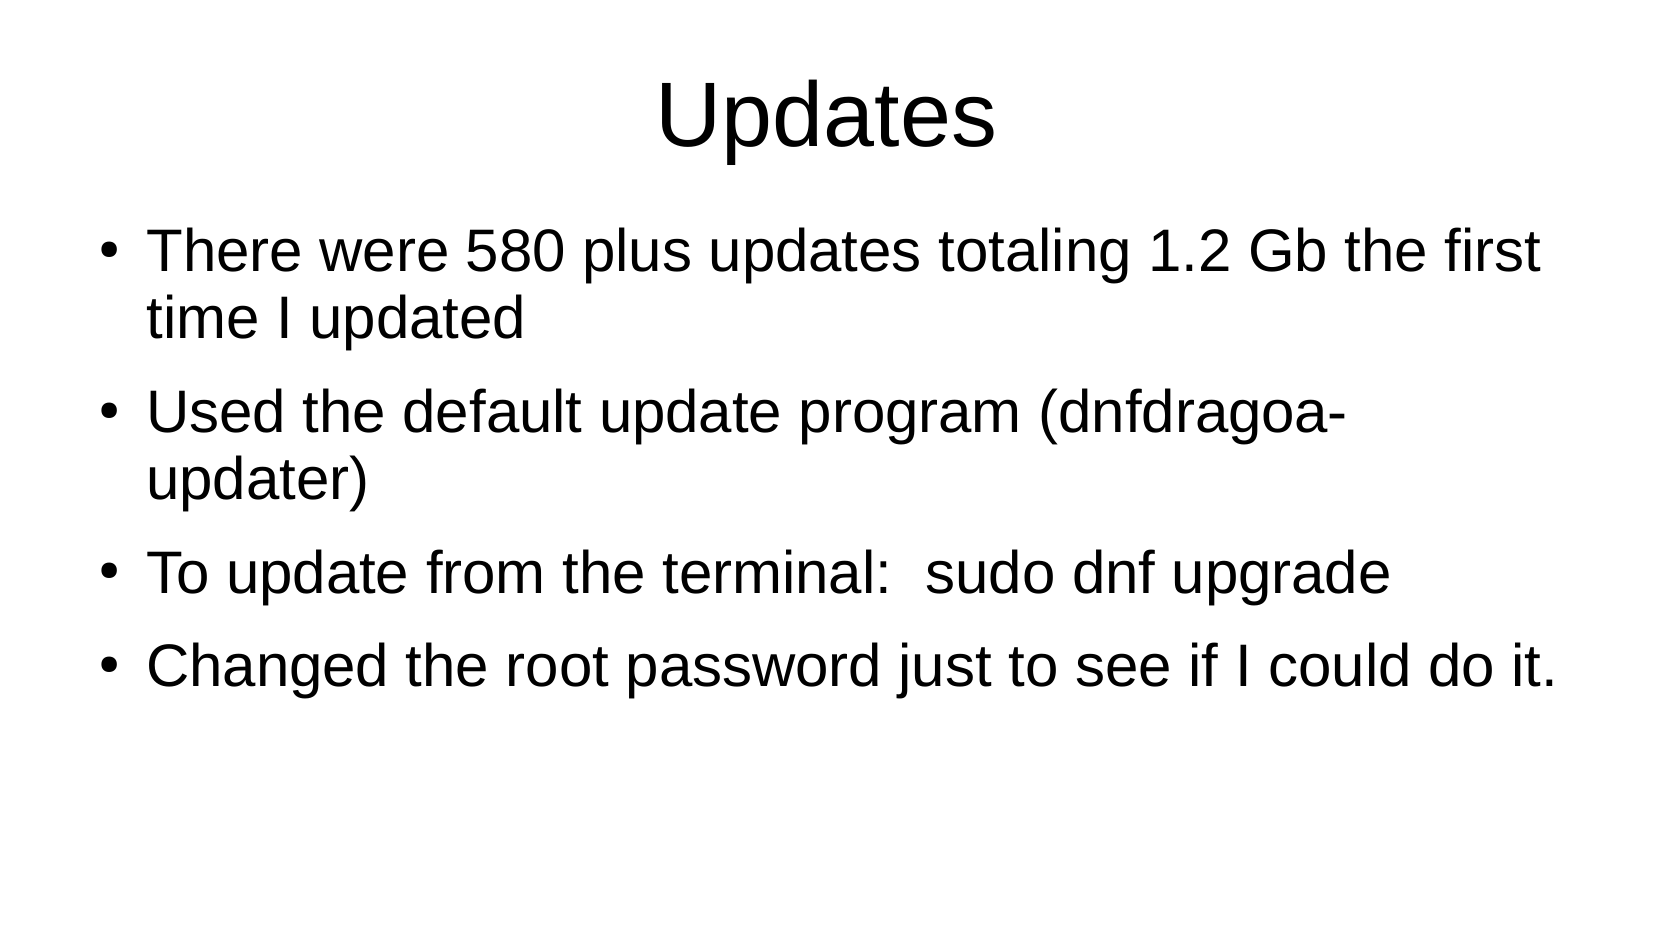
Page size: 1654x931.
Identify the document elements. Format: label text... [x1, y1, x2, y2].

title Updates [82, 37, 1571, 193]
list There were 580 plus updates totaling 1.2 Gb the first time I updated Used the default update program (dnfdragoa-updater) To update from the terminal: sudo dnf upgrade Changed the root password just to see if I could do it. [82, 217, 1571, 758]
